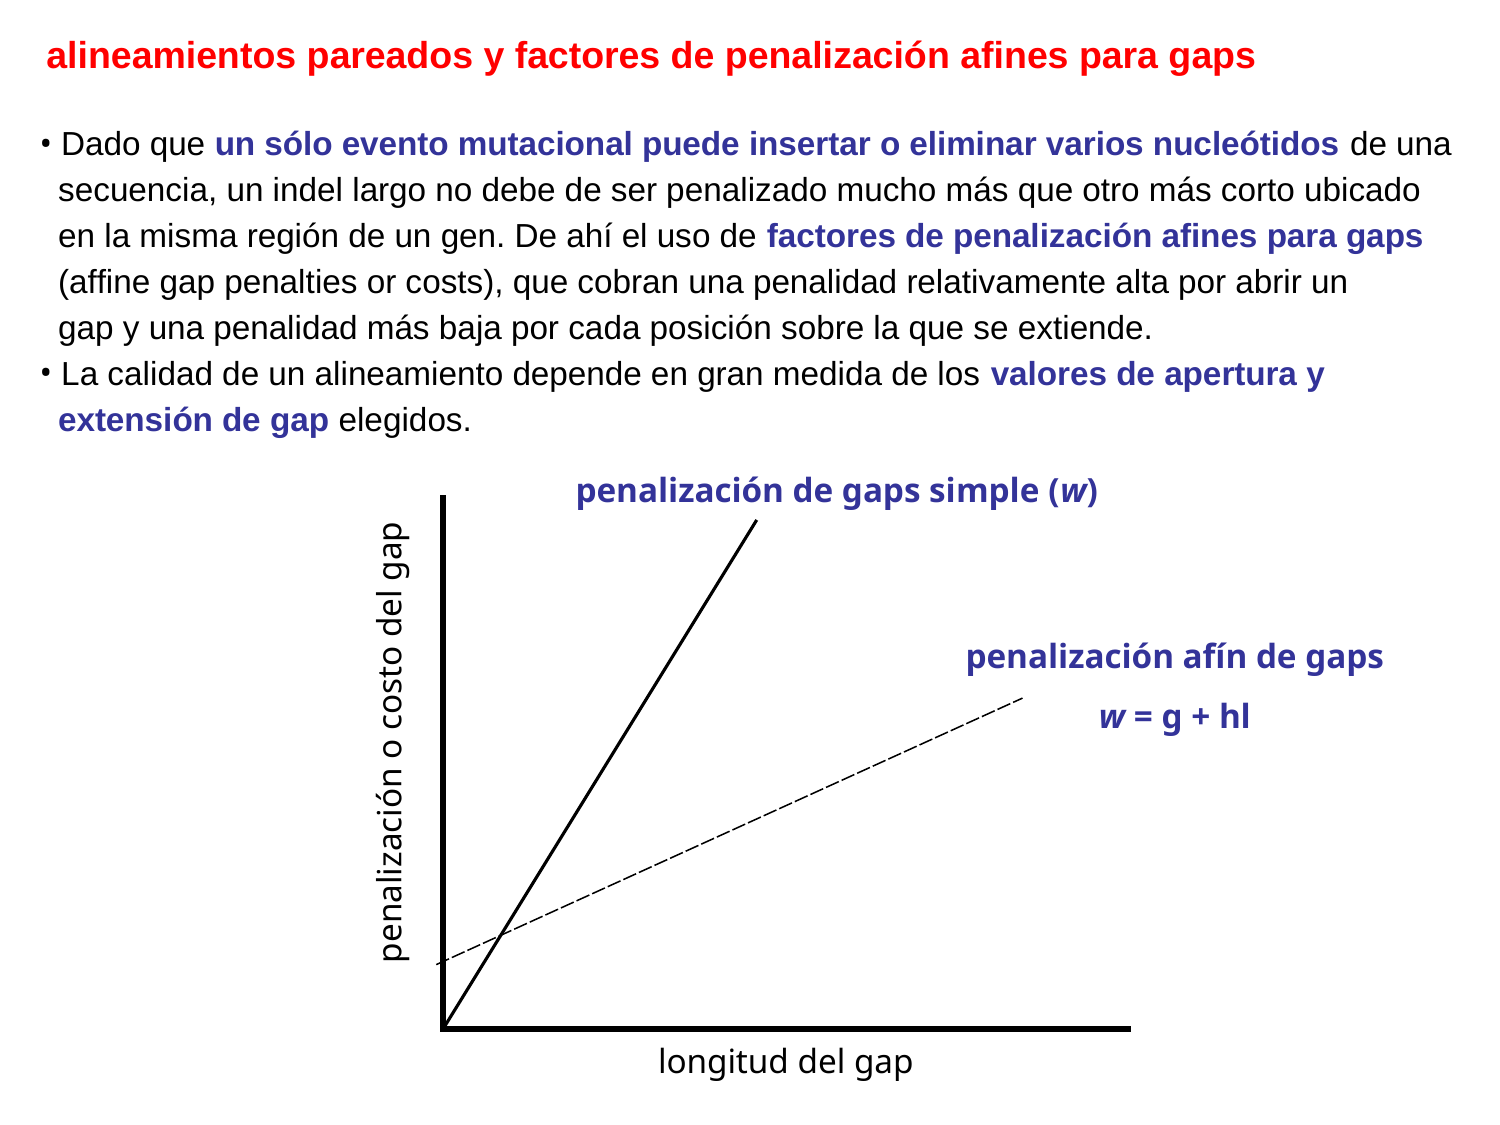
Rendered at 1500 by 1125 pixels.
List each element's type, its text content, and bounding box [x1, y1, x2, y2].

text_box Dado que un sólo evento mutacional puede insertar o eliminar varios nucleótidos de una secuencia, un indel largo no debe de ser penalizado mucho más que otro más corto ubicado en la misma región de un gen. De ahí el uso de factores de penalización afines para gaps (affine gap penalties or costs), que cobran una penalidad relativamente alta por abrir un gap y una penalidad más baja por cada posición sobre la que se extiende. La calidad de un alineamiento depende en gran medida de los valores de apertura y extensión de gap elegidos. [24, 108, 1476, 446]
text_box longitud del gap [643, 1033, 930, 1089]
text_box penalización de gaps simple (w) [560, 461, 1123, 518]
text_box penalización afín de gaps w = g + hl [950, 627, 1400, 744]
text_box penalización o costo del gap [360, 506, 416, 978]
text_box alineamientos pareados y factores de penalización afines para gaps [31, 23, 1272, 84]
